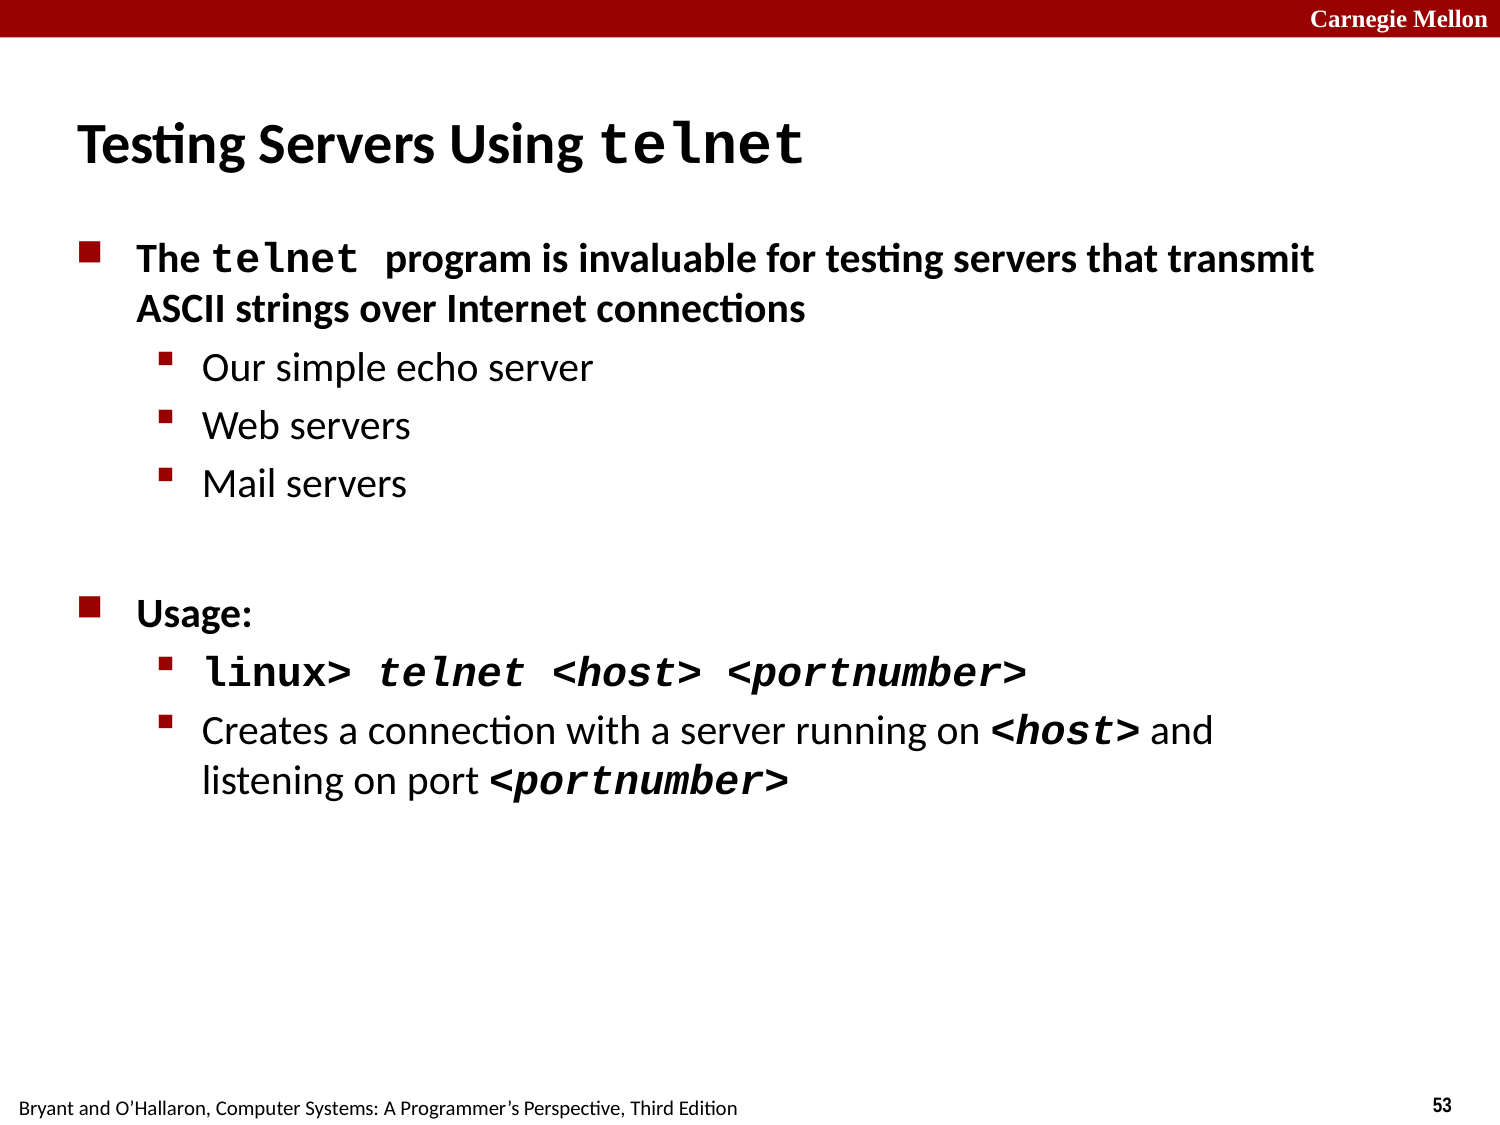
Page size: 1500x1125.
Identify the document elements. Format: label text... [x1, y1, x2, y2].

list The telnet program is invaluable for testing servers that transmit ASCII strings over Internet connections Our simple echo server Web servers Mail servers Usage: linux> telnet <host> <portnumber> Creates a connection with a server running on <host> and listening on port <portnumber> [65, 223, 1361, 1040]
title Testing Servers Using telnet [62, 93, 1297, 188]
